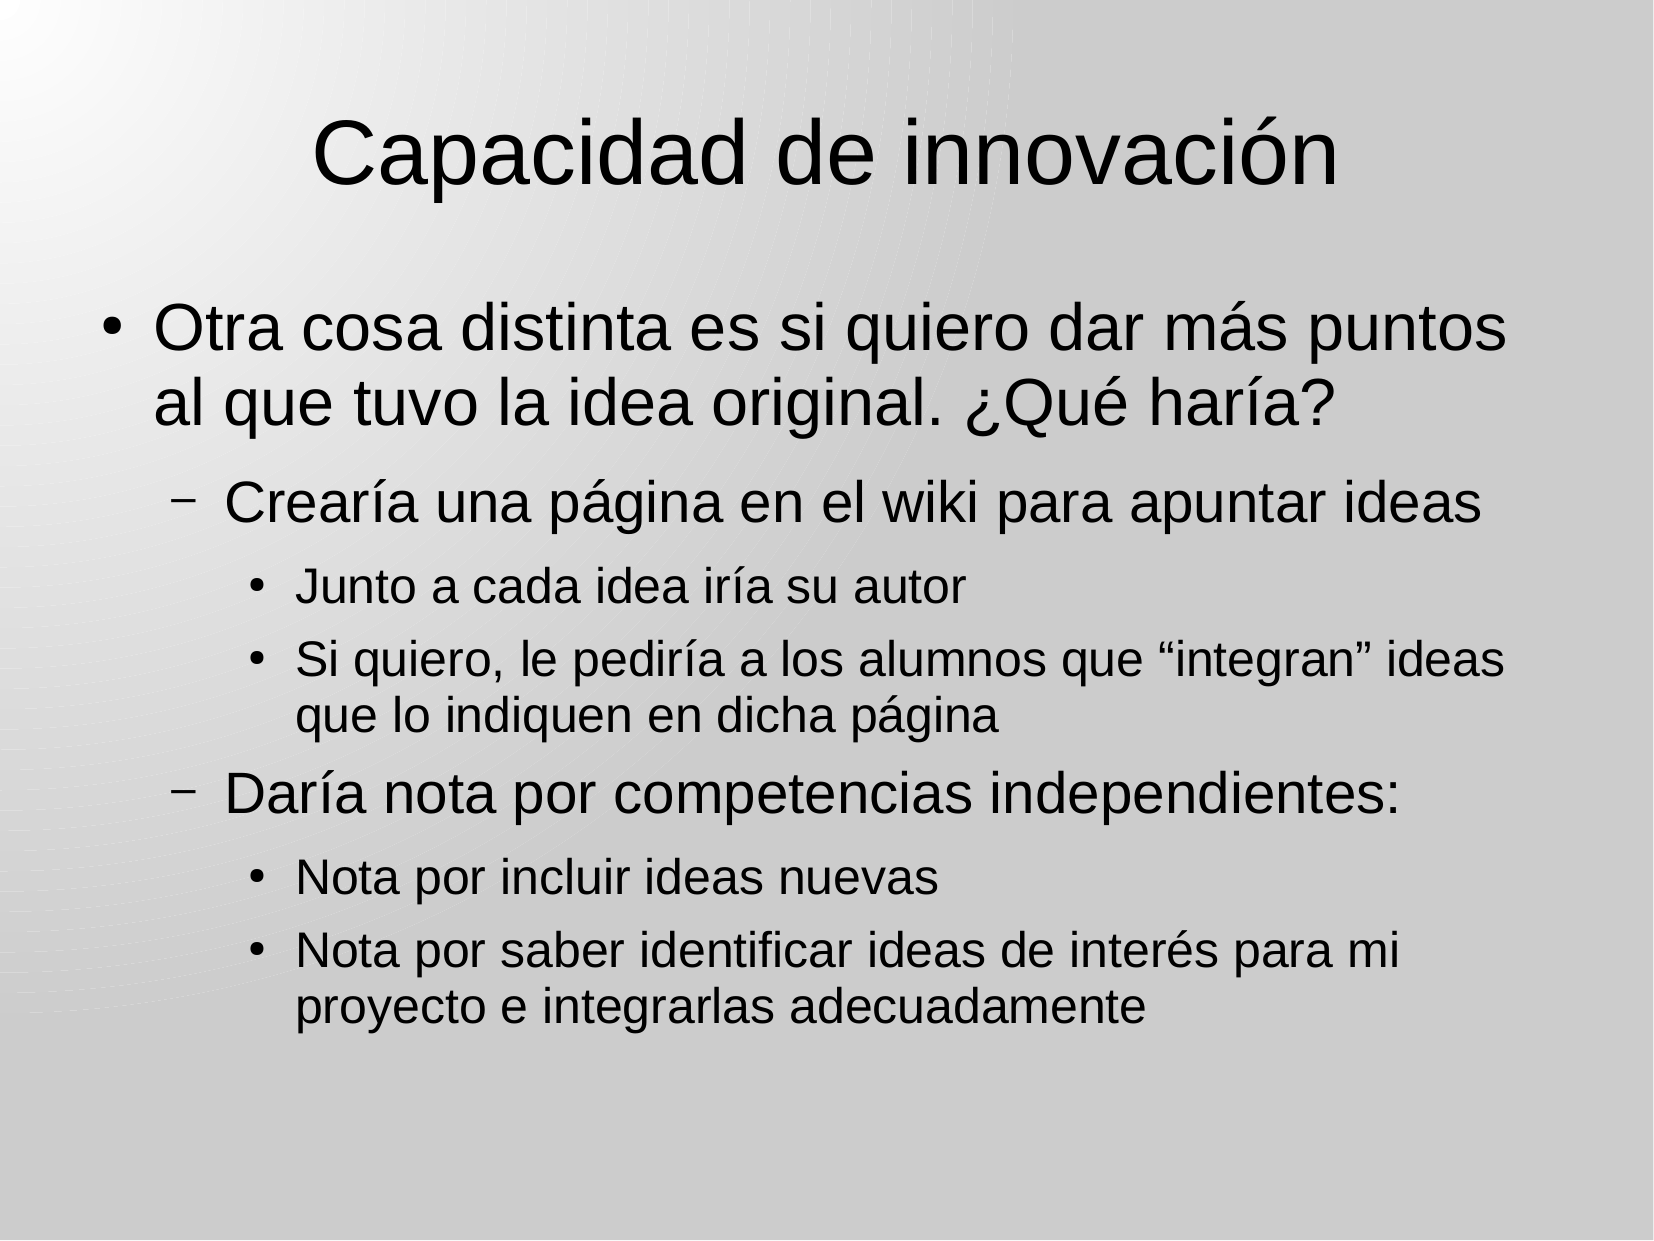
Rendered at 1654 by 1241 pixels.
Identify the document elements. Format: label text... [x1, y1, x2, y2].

list Otra cosa distinta es si quiero dar más puntos al que tuvo la idea original. ¿Qué haría? Crearía una página en el wiki para apuntar ideas Junto a cada idea iría su autor Si quiero, le pediría a los alumnos que “integran” ideas que lo indiquen en dicha página Daría nota por competencias independientes: Nota por incluir ideas nuevas Nota por saber identificar ideas de interés para mi proyecto e integrarlas adecuadamente [82, 290, 1538, 1109]
title Capacidad de innovación [82, 49, 1571, 257]
